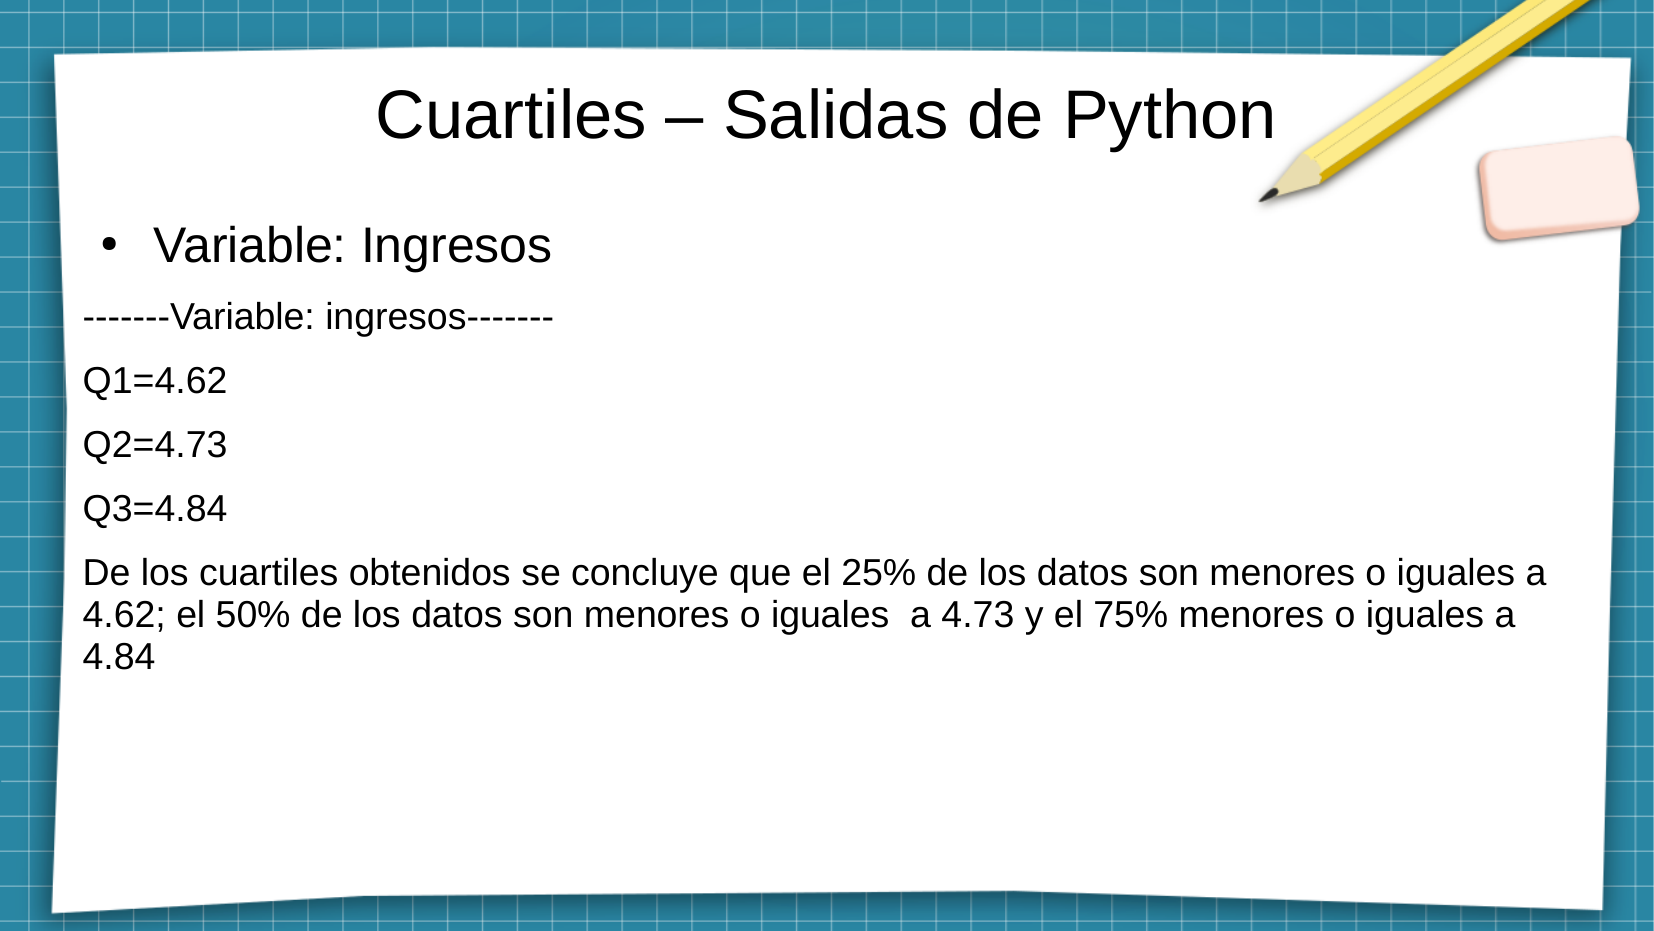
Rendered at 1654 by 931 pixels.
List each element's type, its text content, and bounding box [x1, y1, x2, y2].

list Variable: Ingresos -------Variable: ingresos------- Q1=4.62 Q2=4.73 Q3=4.84 De los cuartiles obtenidos se concluye que el 25% de los datos son menores o iguales a 4.62; el 50% de los datos son menores o iguales a 4.73 y el 75% menores o iguales a 4.84 [82, 217, 1571, 758]
title Cuartiles – Salidas de Python [82, 37, 1571, 193]
picture [0, 0, 1654, 931]
